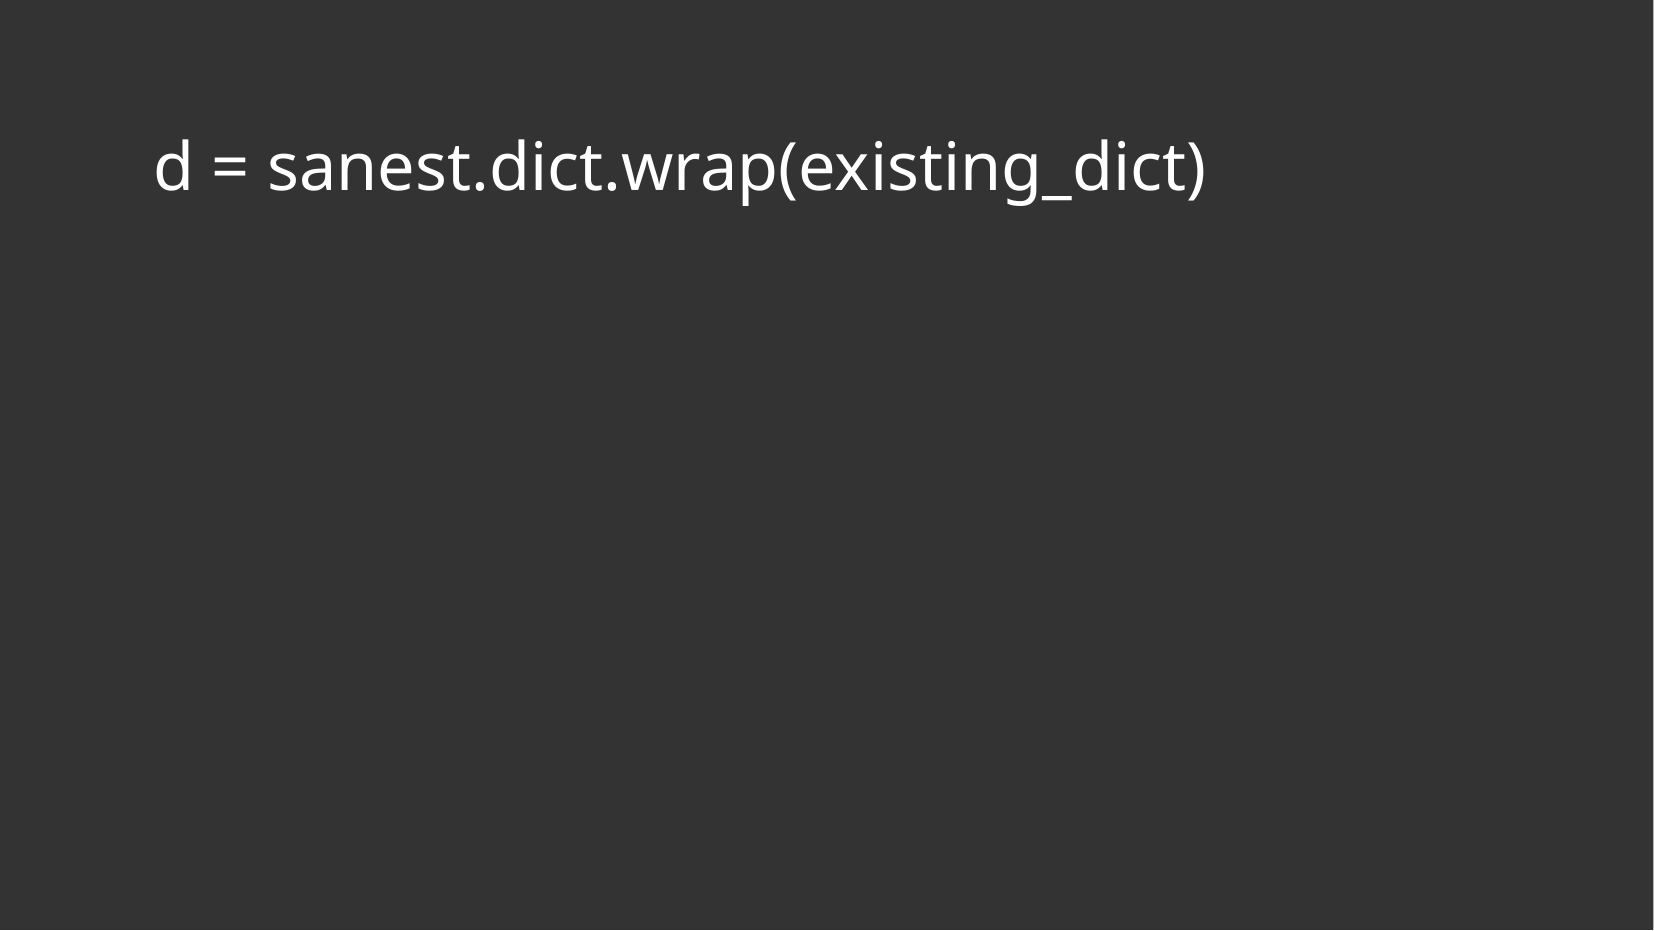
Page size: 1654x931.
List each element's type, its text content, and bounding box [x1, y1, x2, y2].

list d = sanest.dict.wrap(existing_dict) [82, 119, 1571, 839]
